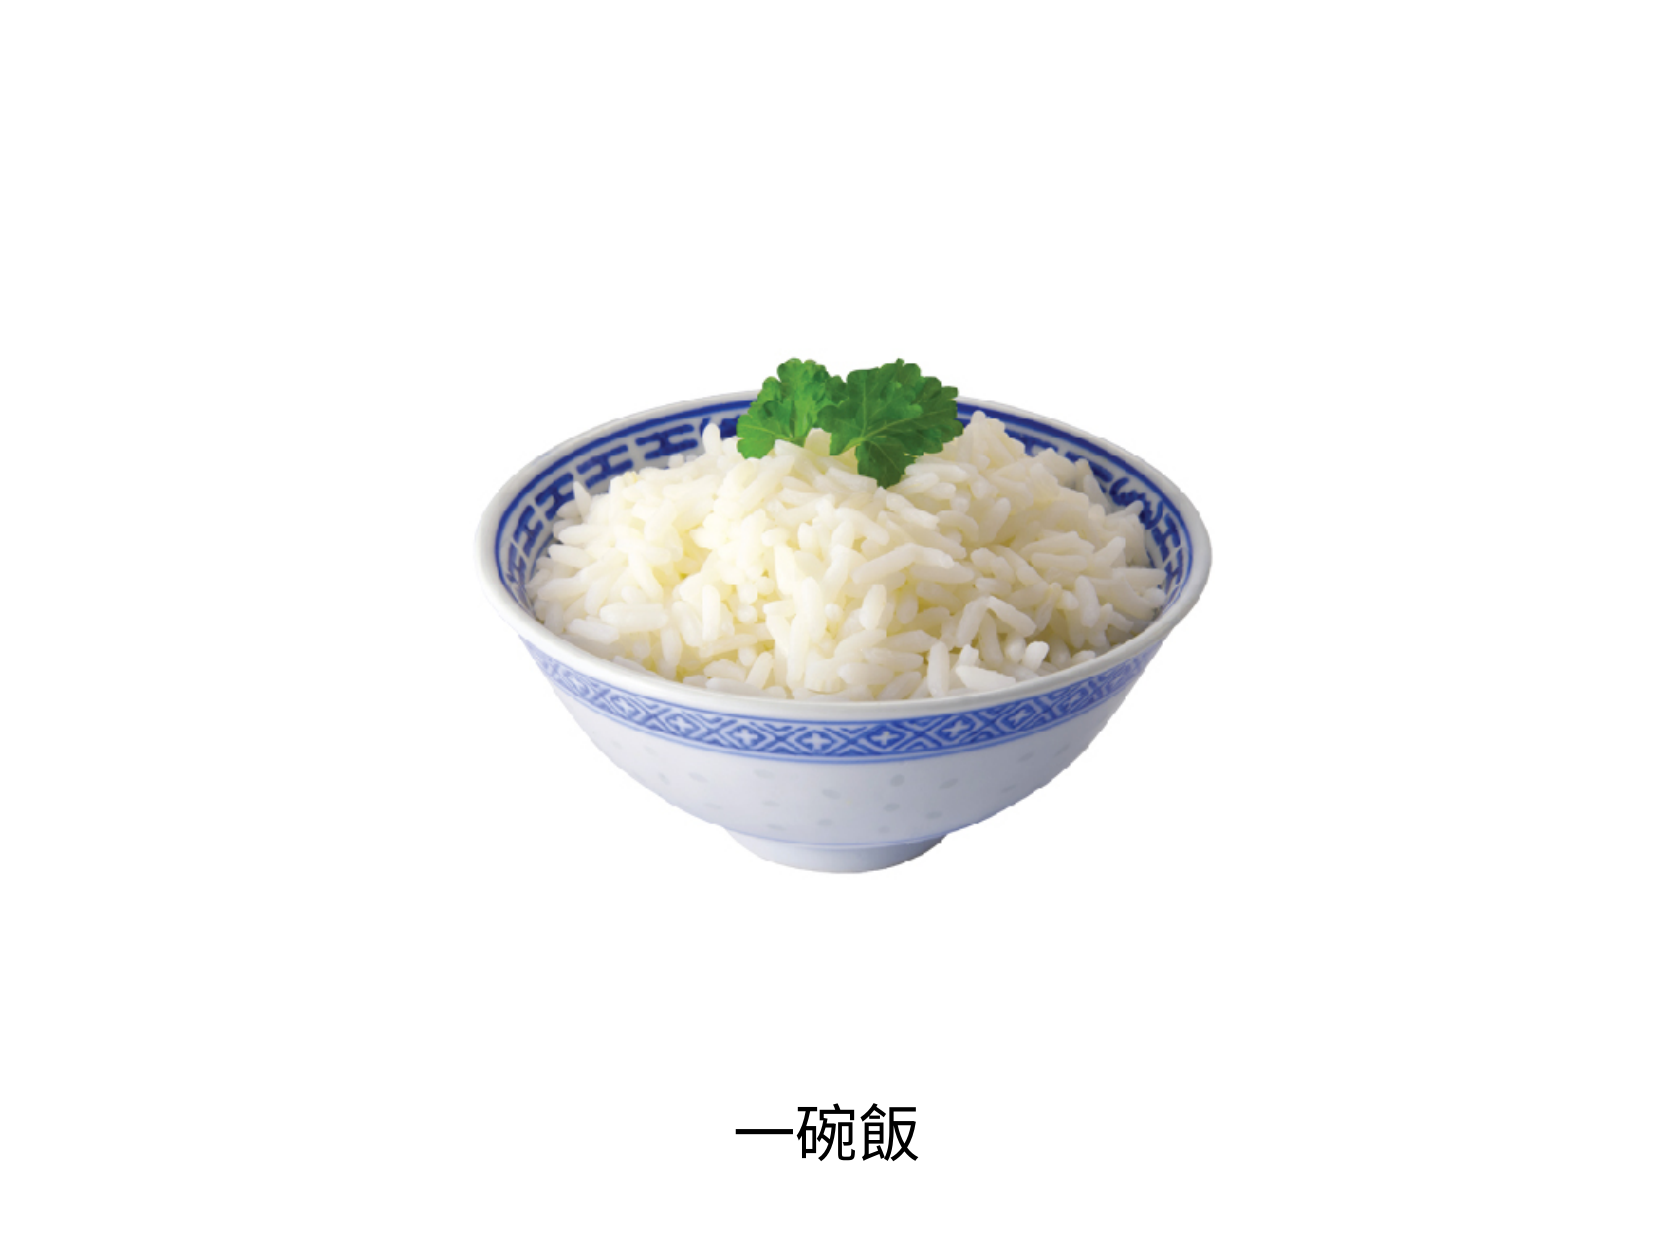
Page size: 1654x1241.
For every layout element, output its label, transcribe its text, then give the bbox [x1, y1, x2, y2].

picture [0, 0, 1654, 1241]
title 一碗飯 [82, 1025, 1571, 1233]
